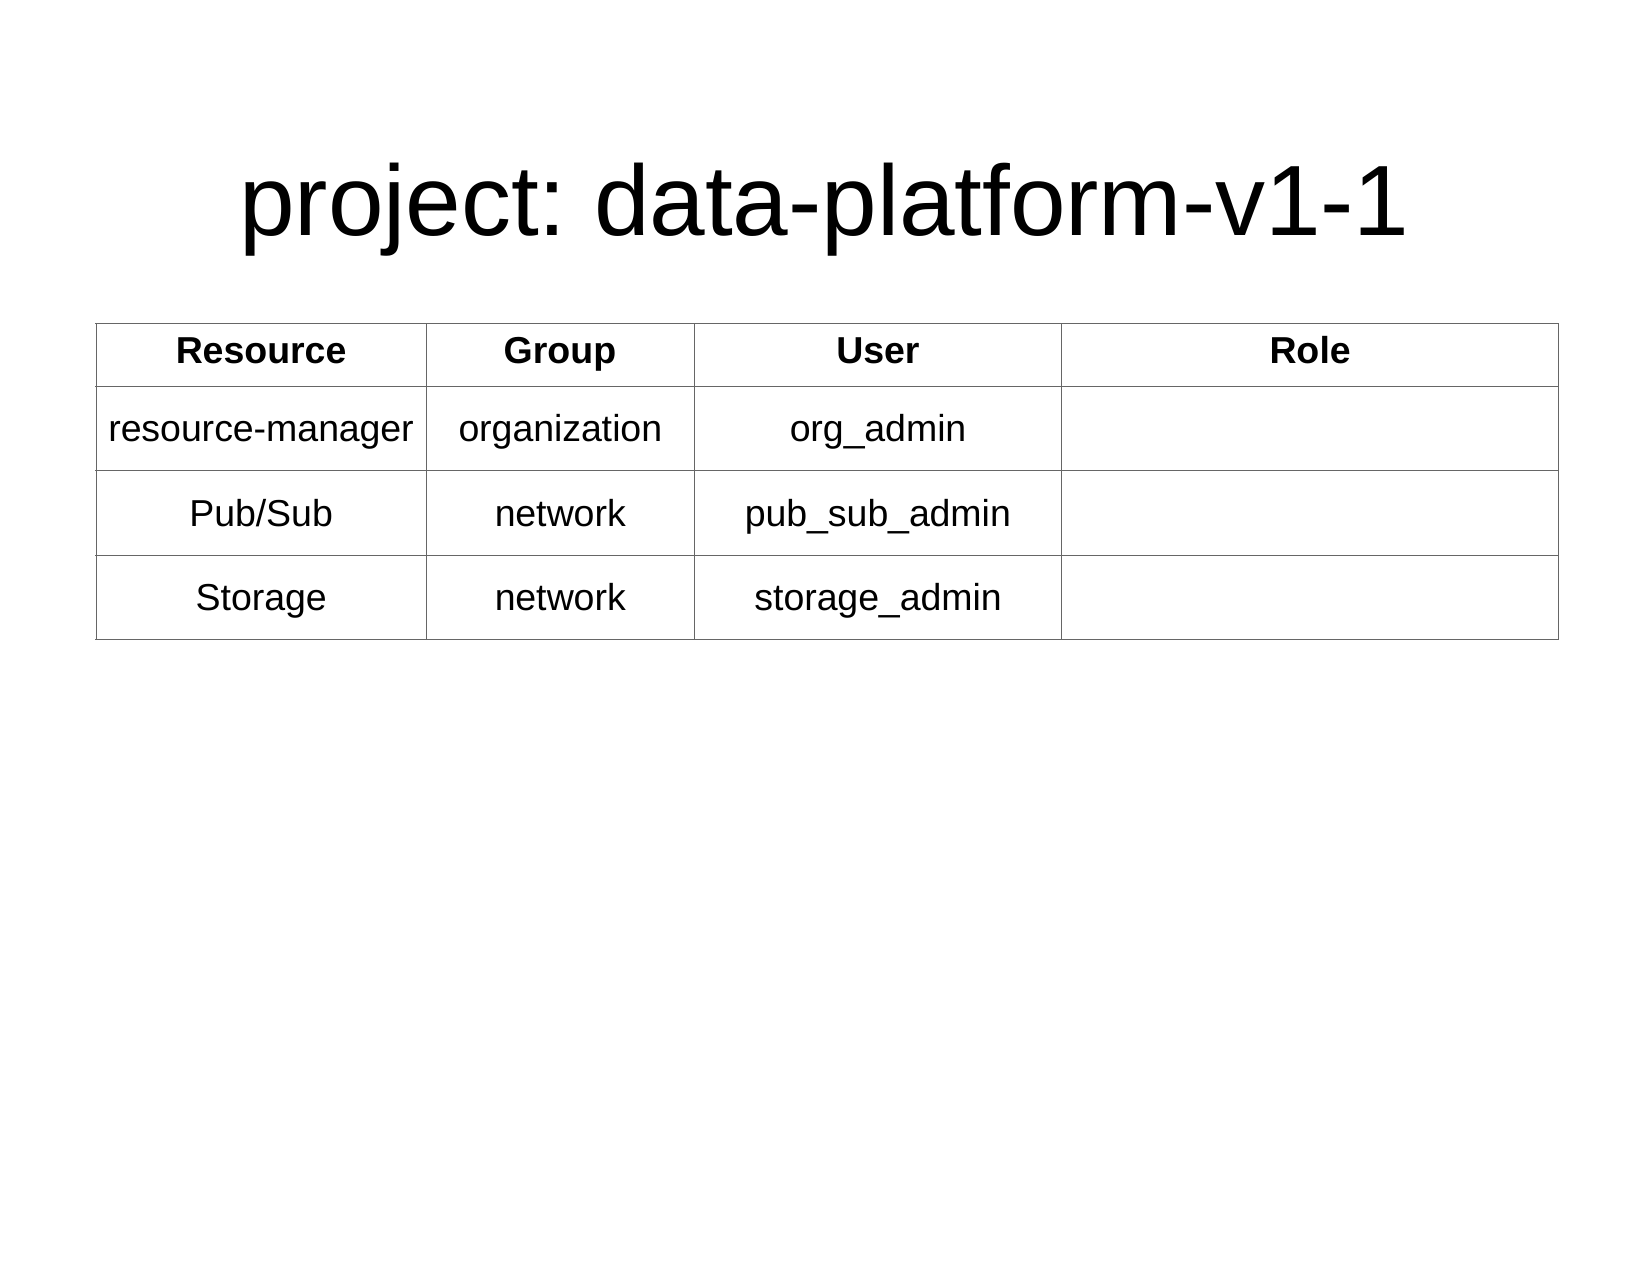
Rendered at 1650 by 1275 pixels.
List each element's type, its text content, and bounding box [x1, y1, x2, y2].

table_cell [1062, 556, 1558, 639]
table_cell organization [427, 387, 694, 470]
table_cell pub_sub_admin [695, 471, 1061, 555]
table_cell network [427, 556, 694, 639]
table_cell org_admin [695, 387, 1061, 470]
table_cell [1062, 387, 1558, 470]
table_cell [1062, 471, 1558, 555]
table_header Group [427, 324, 694, 386]
table_cell network [427, 471, 694, 555]
table_header User [695, 324, 1061, 386]
table_cell Storage [97, 556, 426, 639]
table_header Resource [97, 324, 426, 386]
table_cell storage_admin [695, 556, 1061, 639]
table_cell Pub/Sub [97, 471, 426, 555]
table_cell resource-manager [97, 387, 426, 470]
title project: data-platform-v1-1 [135, 104, 1515, 298]
table_header Role [1062, 324, 1558, 386]
